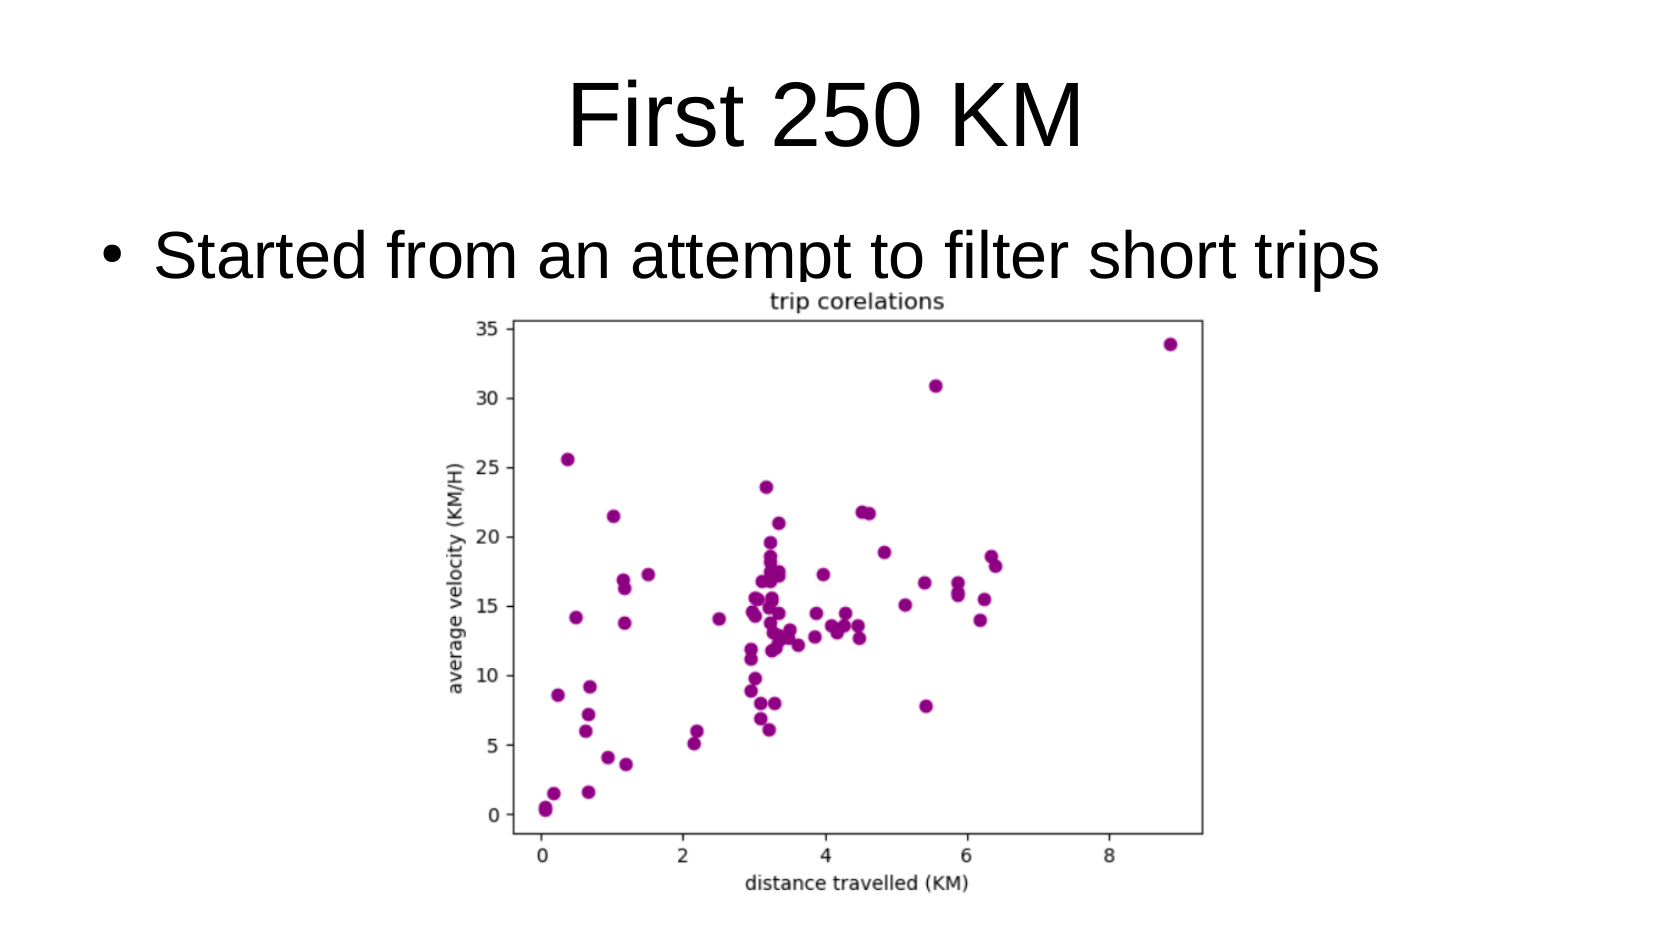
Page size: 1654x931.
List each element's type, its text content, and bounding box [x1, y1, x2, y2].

title First 250 KM [82, 37, 1571, 193]
picture [446, 282, 1208, 901]
list Started from an attempt to filter short trips [82, 217, 1571, 758]
